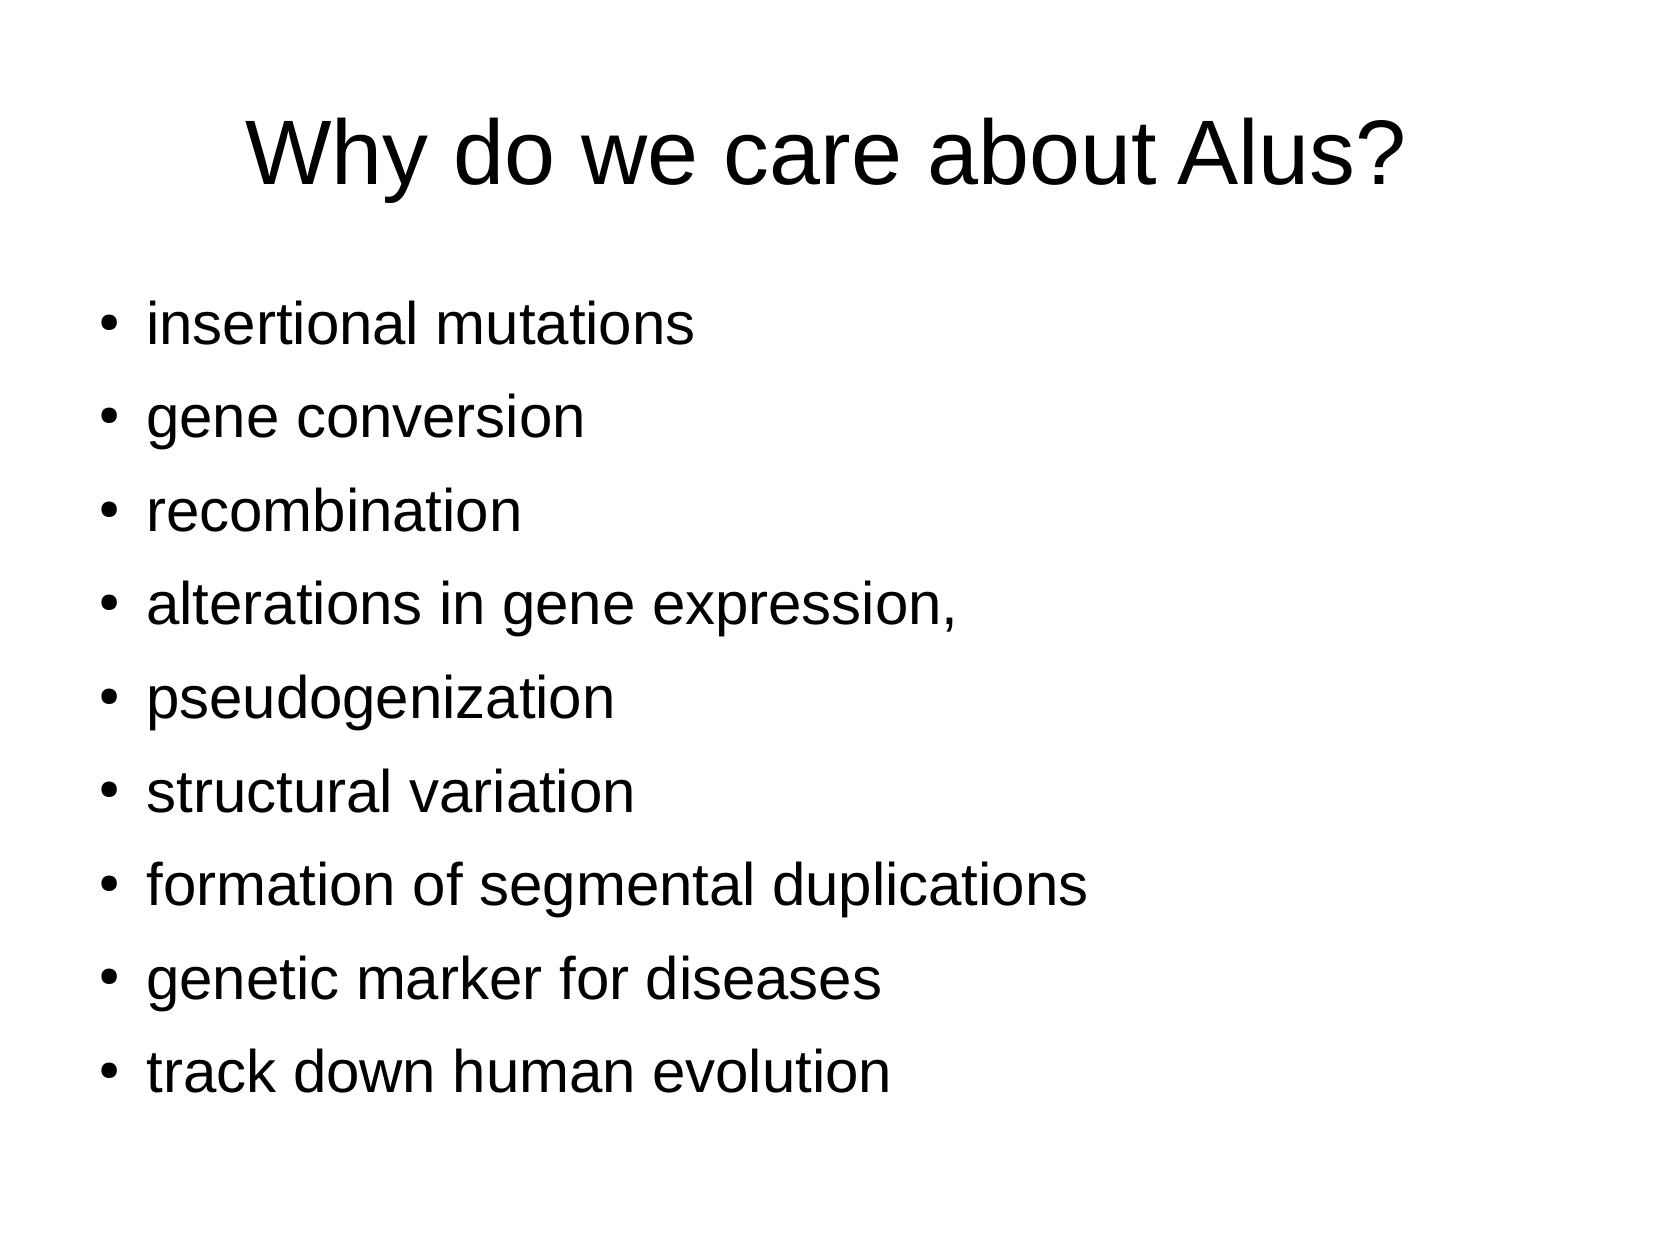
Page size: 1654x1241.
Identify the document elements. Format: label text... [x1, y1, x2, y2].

title Why do we care about Alus? [82, 49, 1571, 257]
list insertional mutations gene conversion recombination alterations in gene expression, pseudogenization structural variation formation of segmental duplications genetic marker for diseases track down human evolution [82, 290, 1571, 1109]
